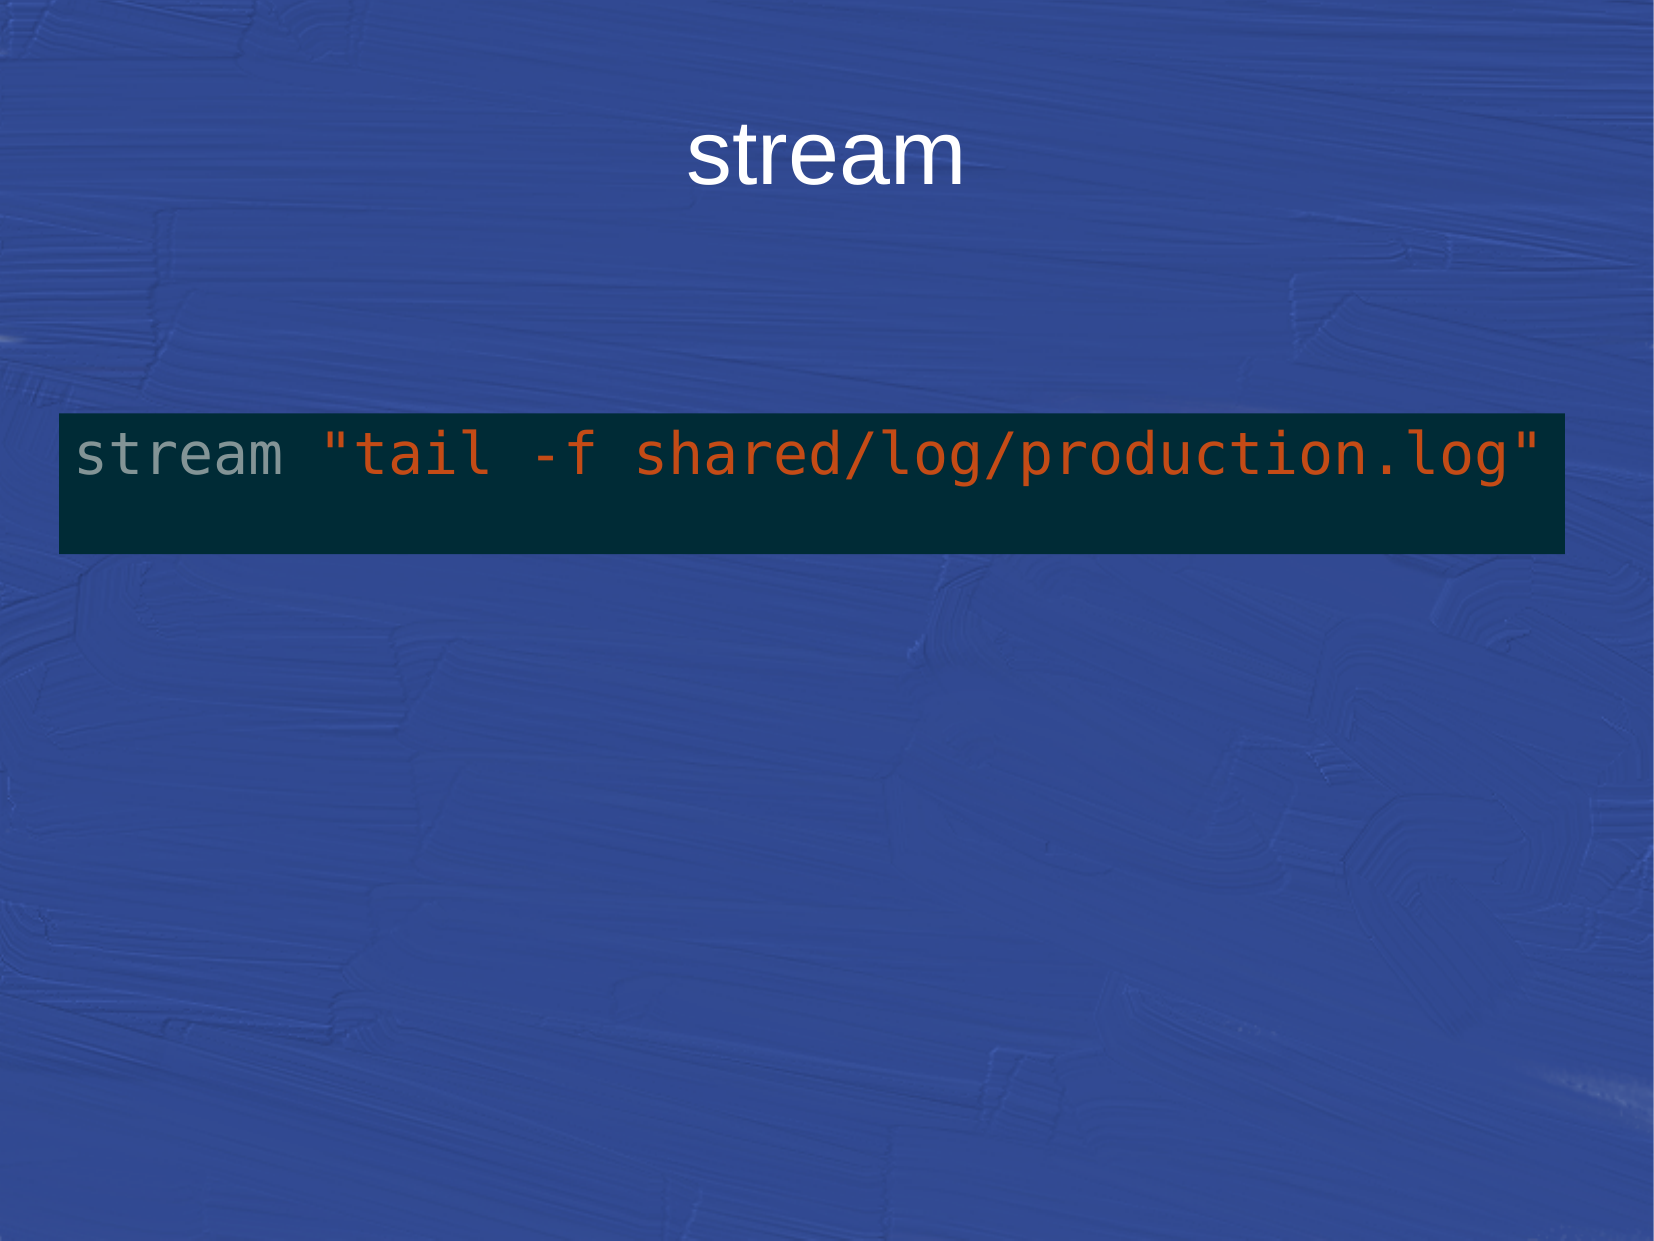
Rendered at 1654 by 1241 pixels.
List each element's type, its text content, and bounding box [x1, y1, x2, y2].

picture [0, 0, 1654, 1241]
title stream [82, 56, 1571, 250]
text_box stream "tail -f shared/log/production.log" [59, 413, 1565, 555]
